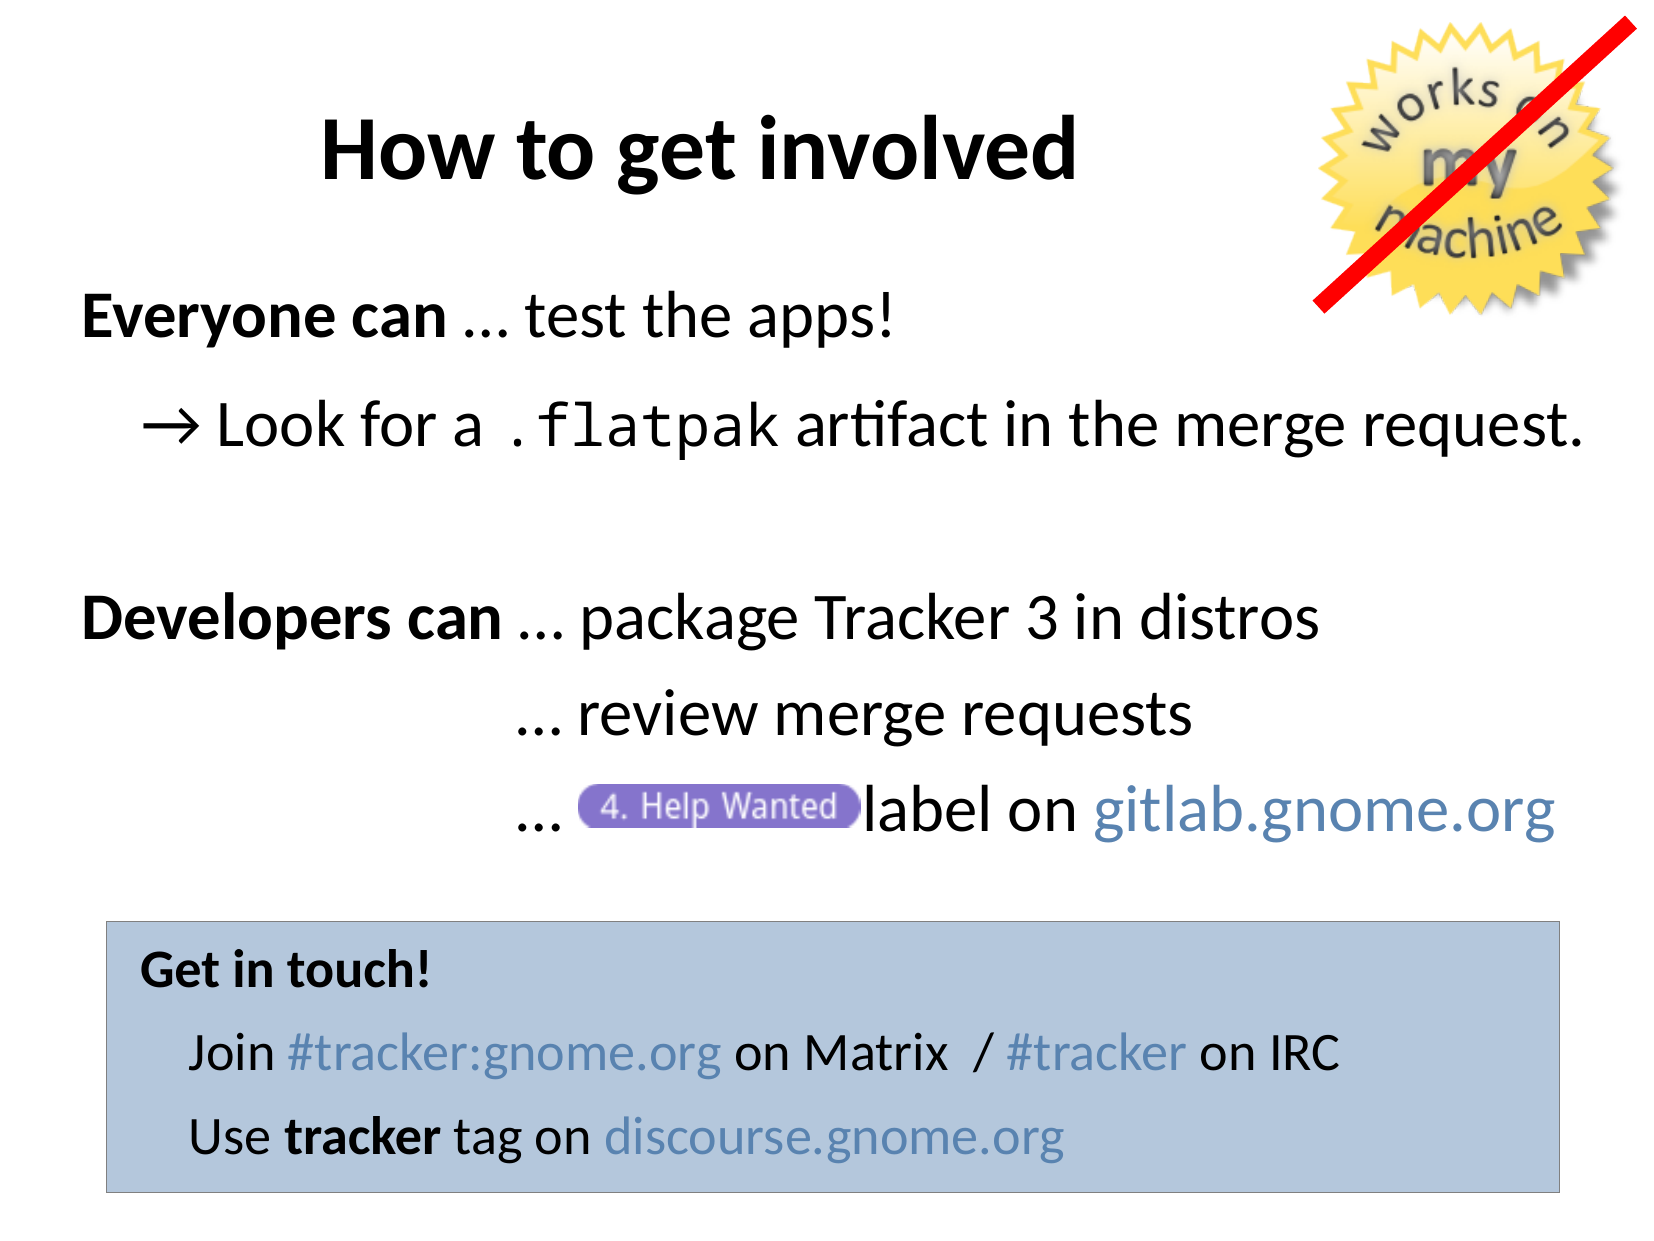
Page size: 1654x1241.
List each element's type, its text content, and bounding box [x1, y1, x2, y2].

list Everyone can … test the apps! → Look for a .flatpak artifact in the merge request. Developers can … package Tracker 3 in distros … review merge requests … label on gitlab.gnome.org [10, 287, 1654, 931]
picture [578, 784, 861, 828]
text_box [106, 931, 1560, 938]
text_box Get in touch! Join #tracker:gnome.org on Matrix / #tracker on IRC Use tracker tag on discourse.gnome.org [54, 938, 1631, 1241]
title How to get involved [79, 53, 1318, 261]
picture [1318, 22, 1616, 294]
picture [1318, 35, 1631, 324]
